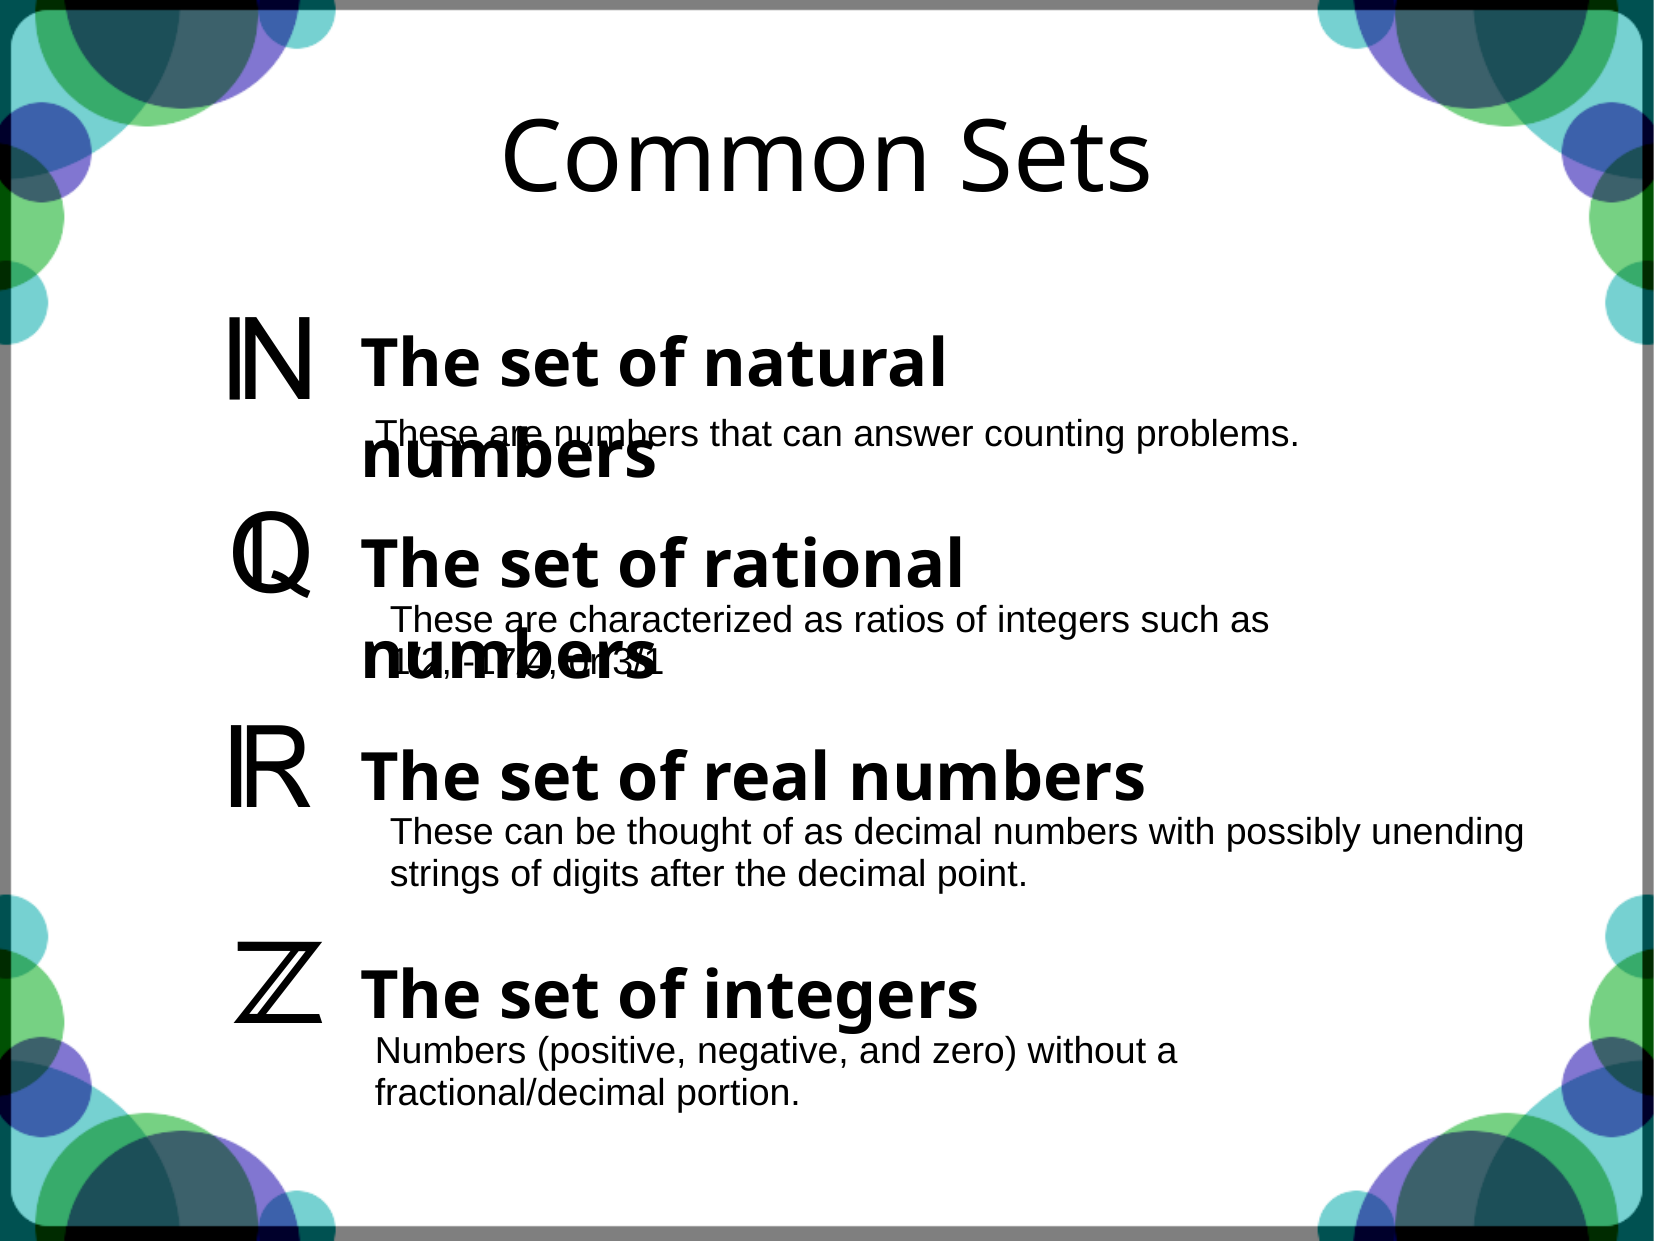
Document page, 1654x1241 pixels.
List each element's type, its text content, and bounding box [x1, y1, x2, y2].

picture [0, 0, 1654, 1241]
text_box The set of rational numbers [360, 516, 1261, 591]
text_box Numbers (positive, negative, and zero) without a fractional/decimal portion. [360, 1021, 1411, 1121]
text_box These are characterized as ratios of integers such as 1/2, -17/4, or 3/1 [375, 590, 1381, 690]
text_box These are numbers that can answer counting problems. [360, 405, 1501, 462]
text_box The set of natural numbers [360, 315, 1261, 391]
chart [198, 480, 346, 627]
text_box These can be thought of as decimal numbers with possibly unending strings of digits after the decimal point. [375, 803, 1546, 903]
chart [195, 695, 346, 843]
chart [202, 911, 361, 1059]
title Common Sets [82, 49, 1571, 257]
text_box The set of integers [360, 947, 1261, 1021]
text_box The set of real numbers [360, 728, 1261, 804]
chart [195, 288, 346, 436]
